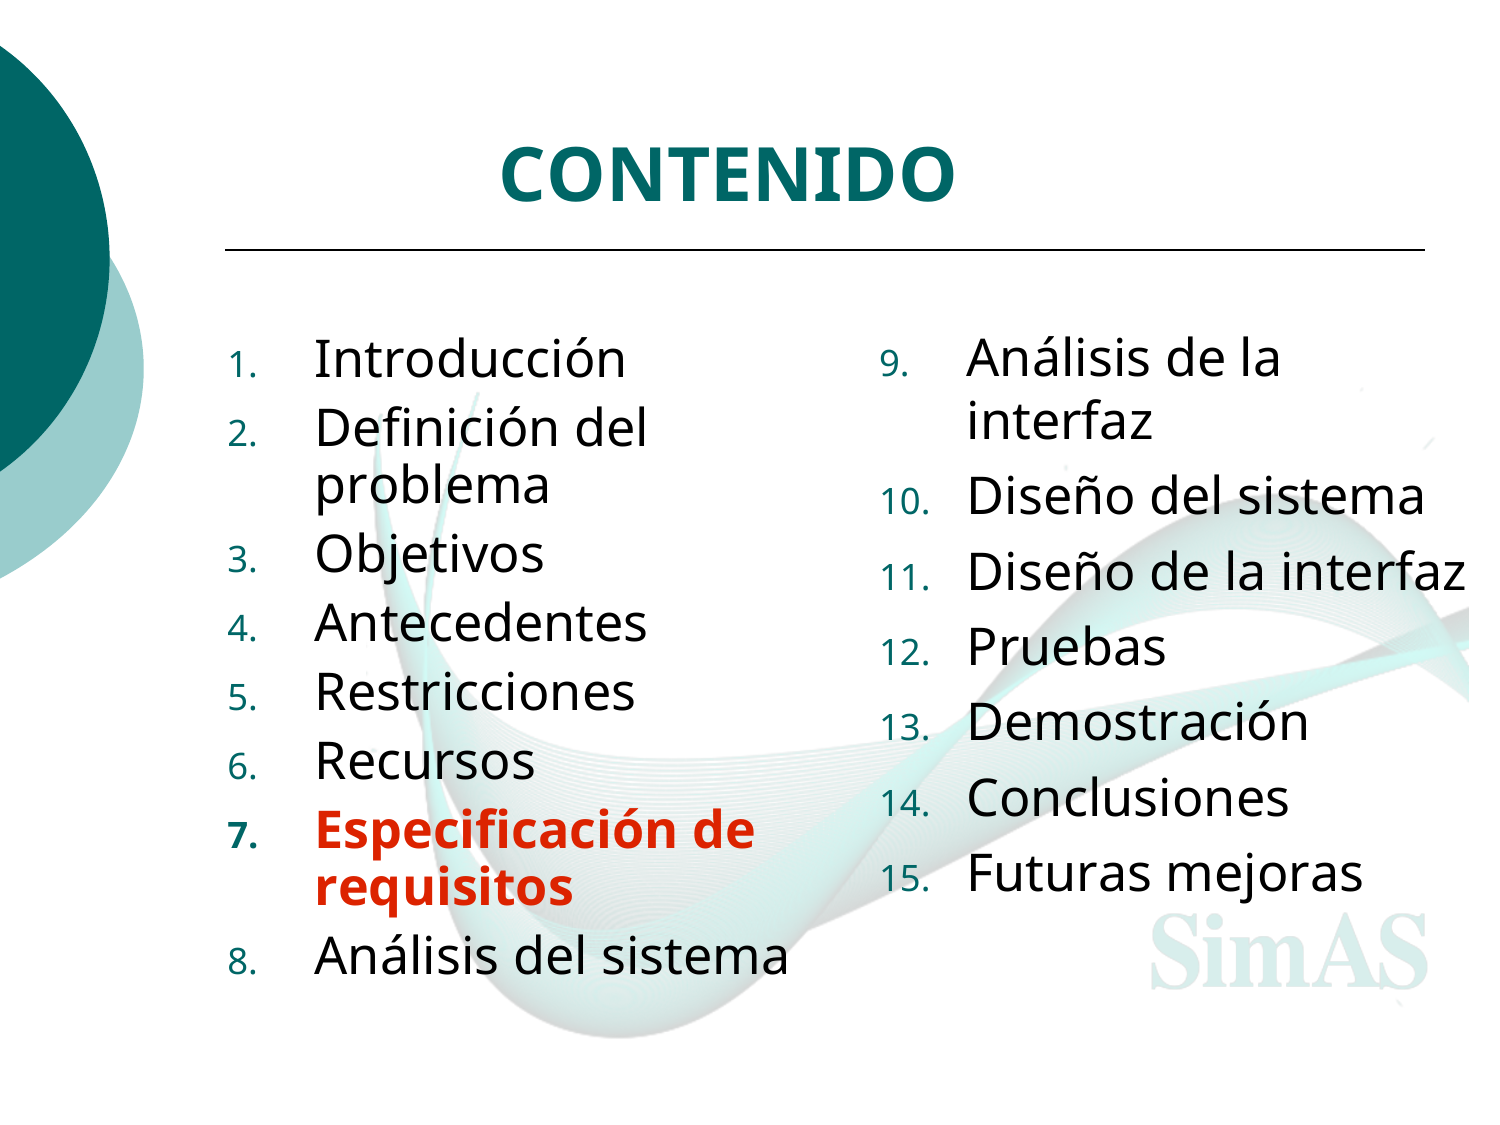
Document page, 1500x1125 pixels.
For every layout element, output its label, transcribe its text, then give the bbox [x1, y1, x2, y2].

title CONTENIDO [484, 118, 1299, 225]
list Introducción Definición del problema Objetivos Antecedentes Restricciones Recursos Especificación de requisitos Análisis del sistema [212, 325, 863, 1063]
picture [366, 386, 1469, 1040]
list Análisis de la interfaz Diseño del sistema Diseño de la interfaz Pruebas Demostración Conclusiones Futuras mejoras [864, 317, 1499, 1040]
